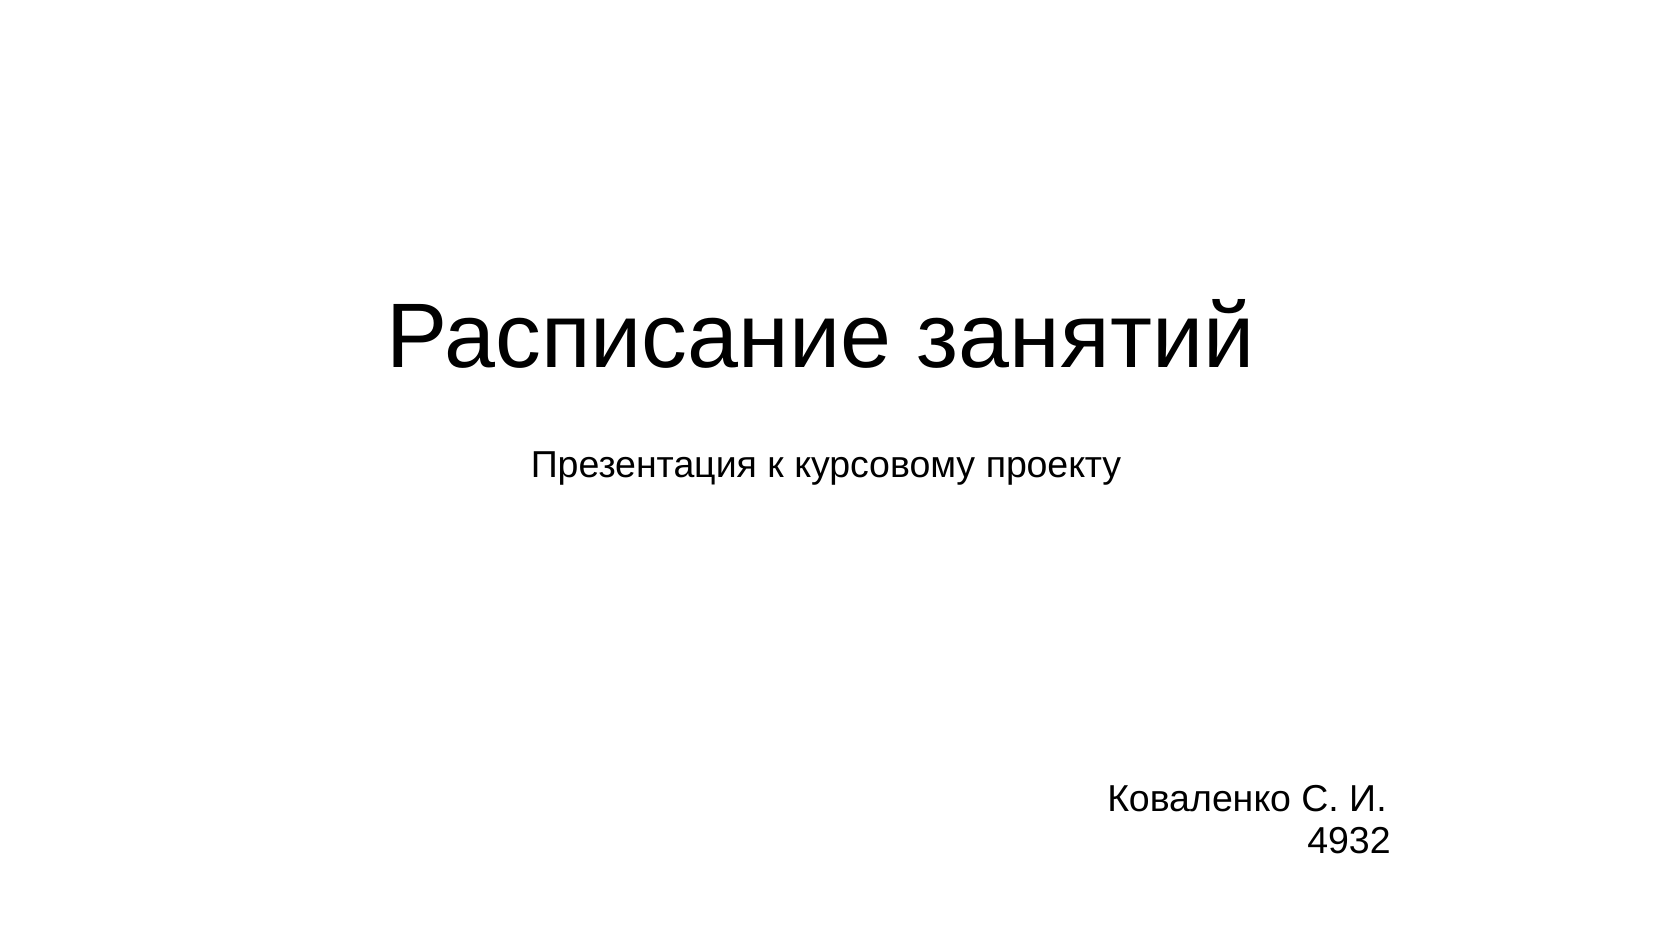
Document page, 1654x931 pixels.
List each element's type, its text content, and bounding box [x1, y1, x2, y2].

title Расписание занятий [76, 258, 1565, 414]
text_box Презентация к курсовому проекту [516, 436, 1137, 493]
text_box Коваленко С. И. 4932 [1092, 769, 1605, 869]
